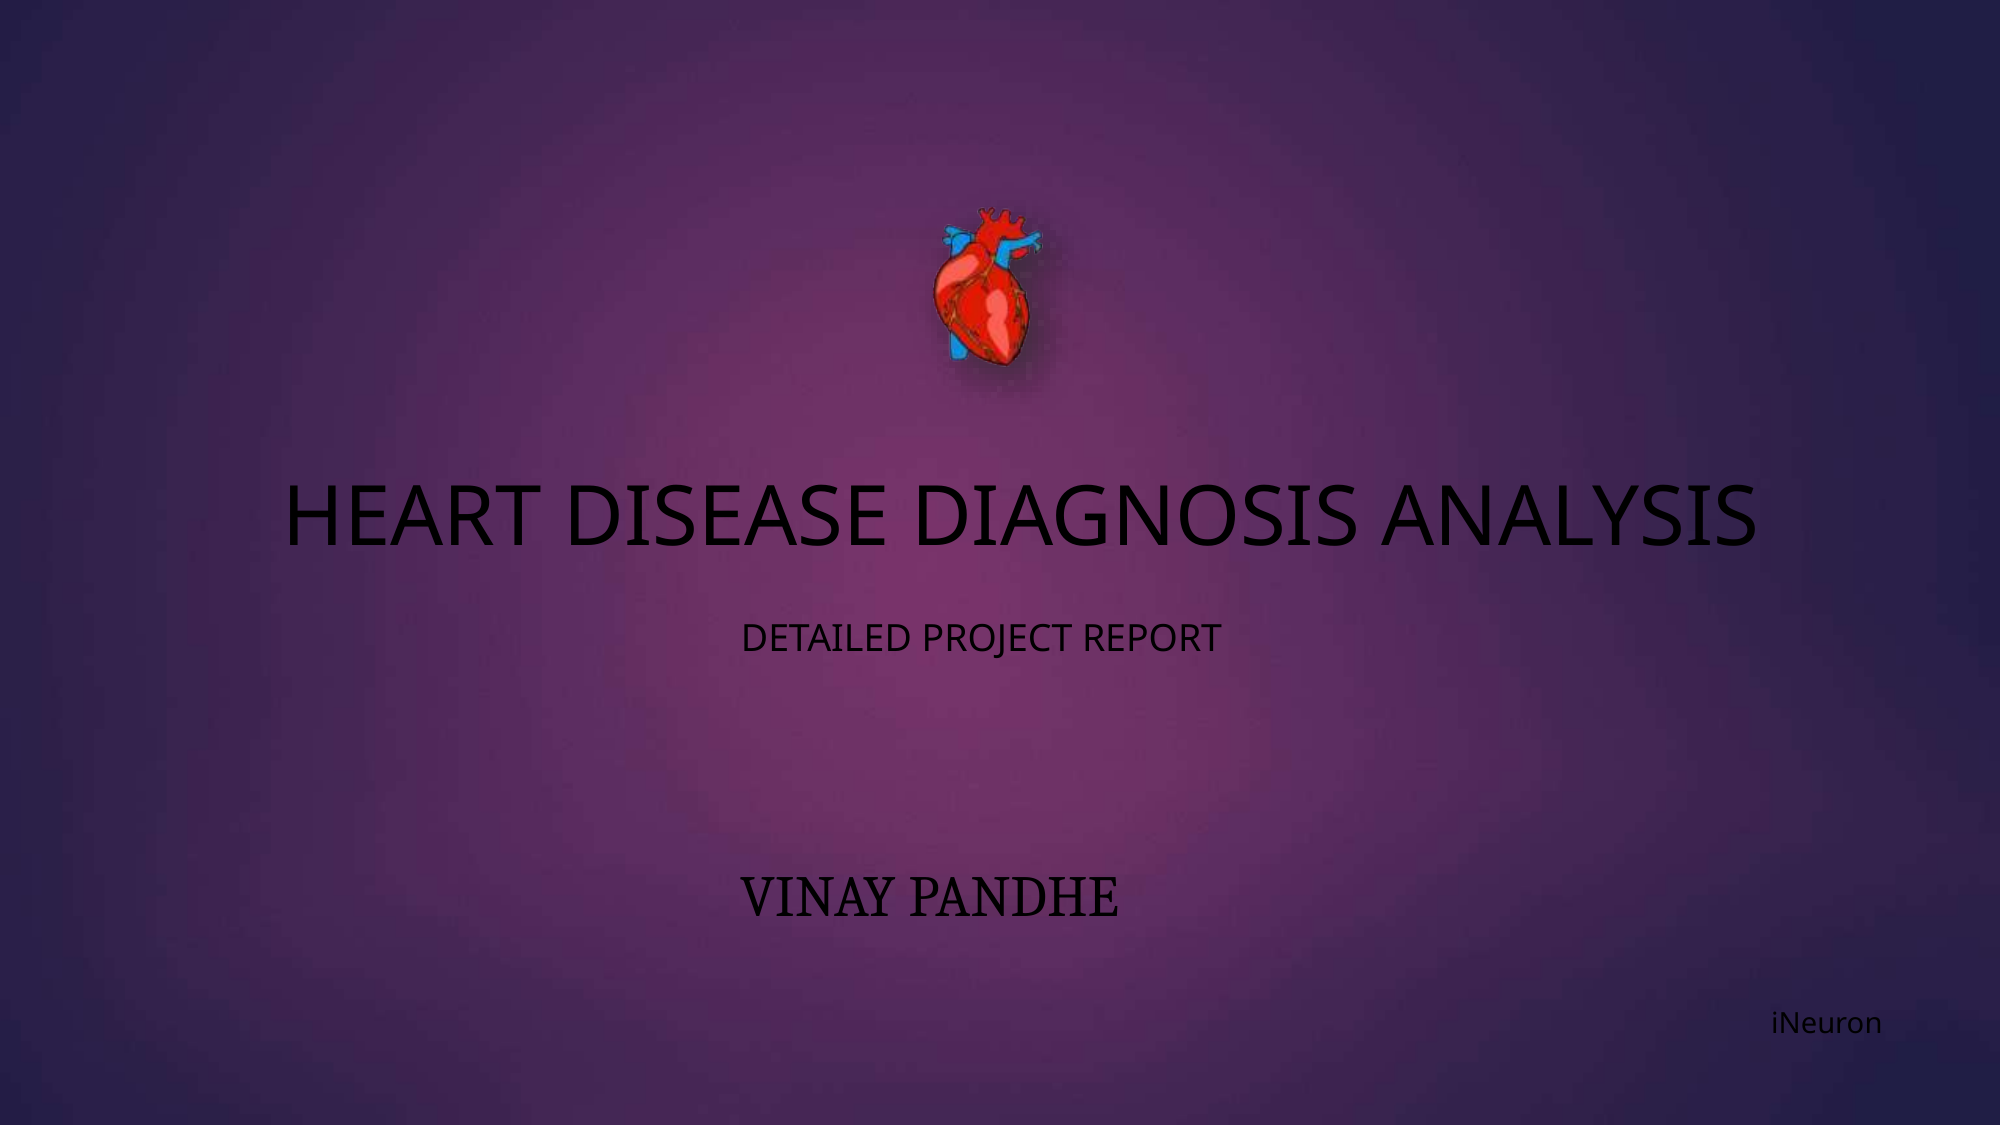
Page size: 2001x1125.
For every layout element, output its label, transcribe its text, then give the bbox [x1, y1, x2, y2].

picture [0, 0, 2000, 1125]
text_box iNeuron [1768, 1001, 1888, 1040]
text_box VINAY PANDHE [699, 856, 1344, 929]
text_box DETAILED PROJECT REPORT [738, 611, 1400, 659]
text_box HEART DISEASE DIAGNOSIS ANALYSIS [165, 454, 1878, 569]
